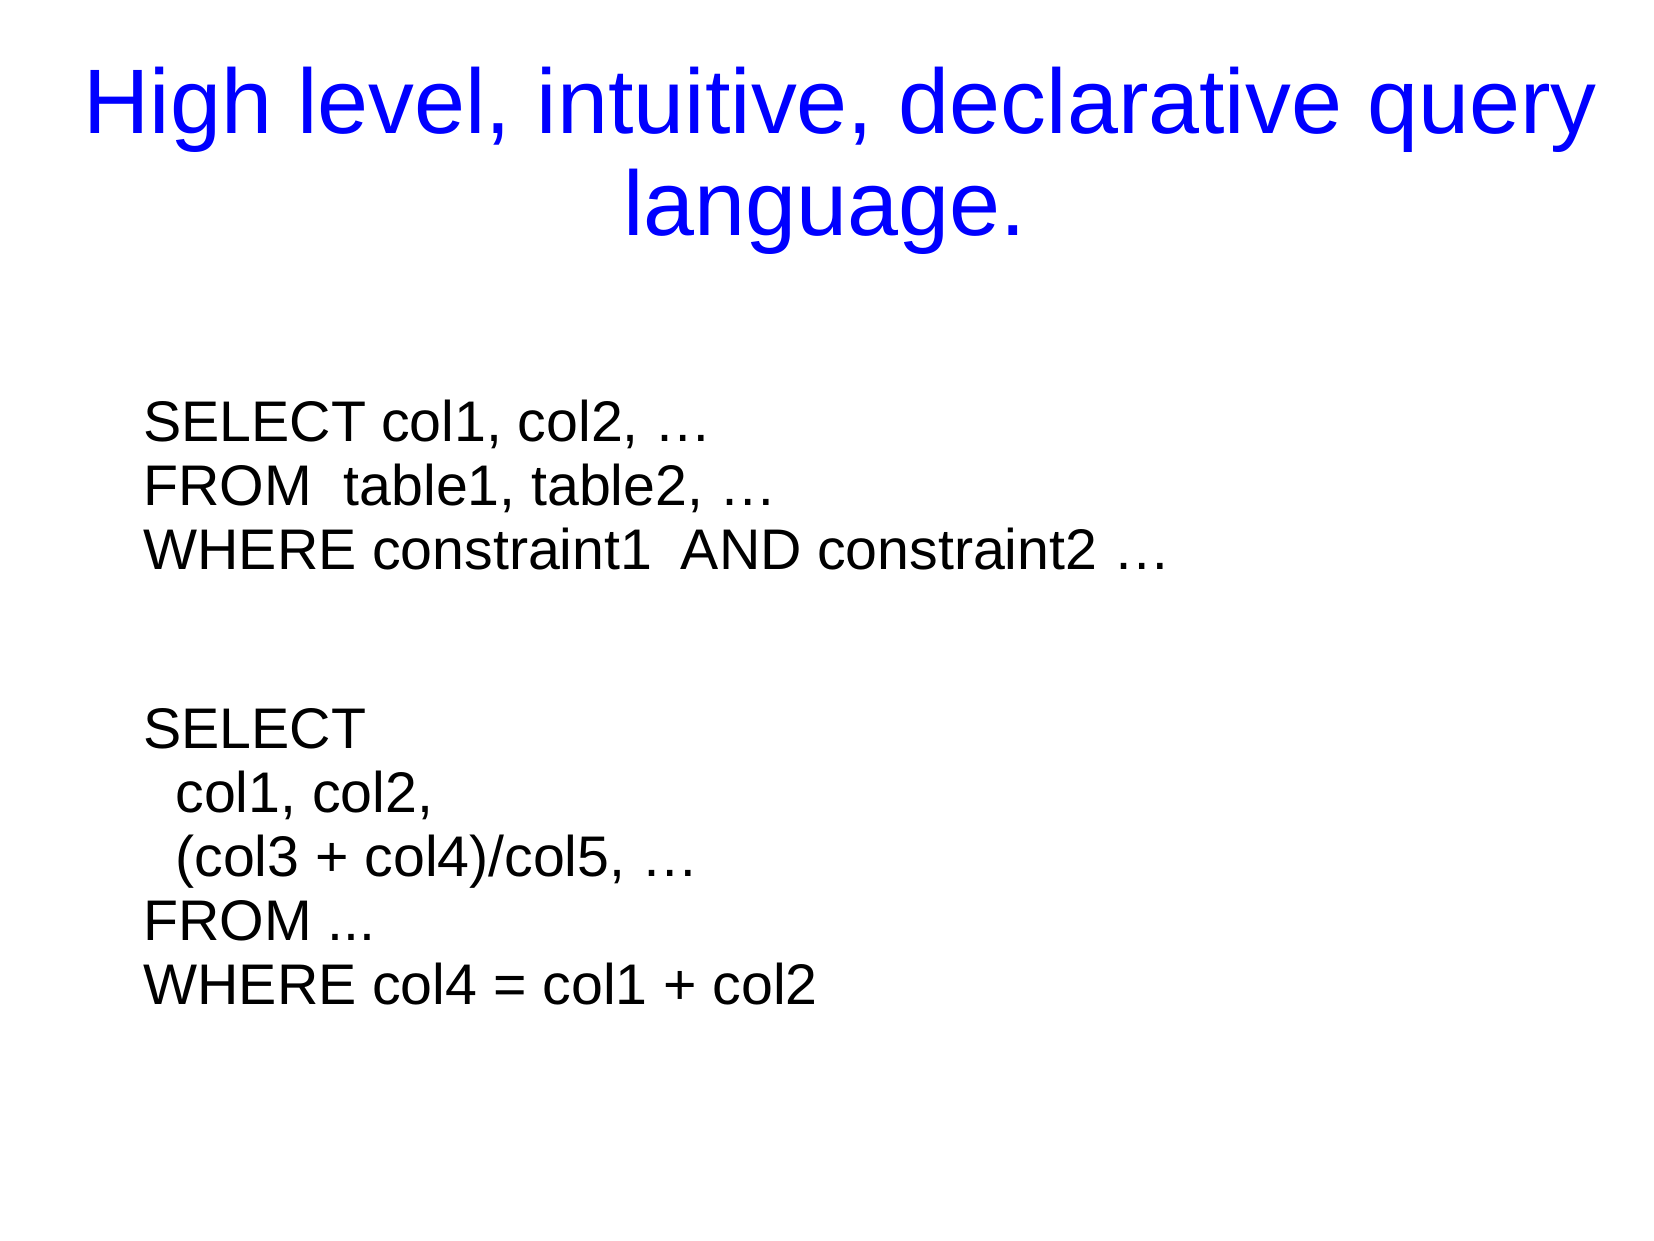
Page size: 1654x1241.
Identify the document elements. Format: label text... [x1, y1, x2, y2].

title High level, intuitive, declarative query language. [30, 49, 1621, 257]
list SELECT col1, col2, … FROM table1, table2, … WHERE constraint1 AND constraint2 … SELECT col1, col2, (col3 + col4)/col5, … FROM ... WHERE col4 = col1 + col2 [82, 390, 1571, 1021]
